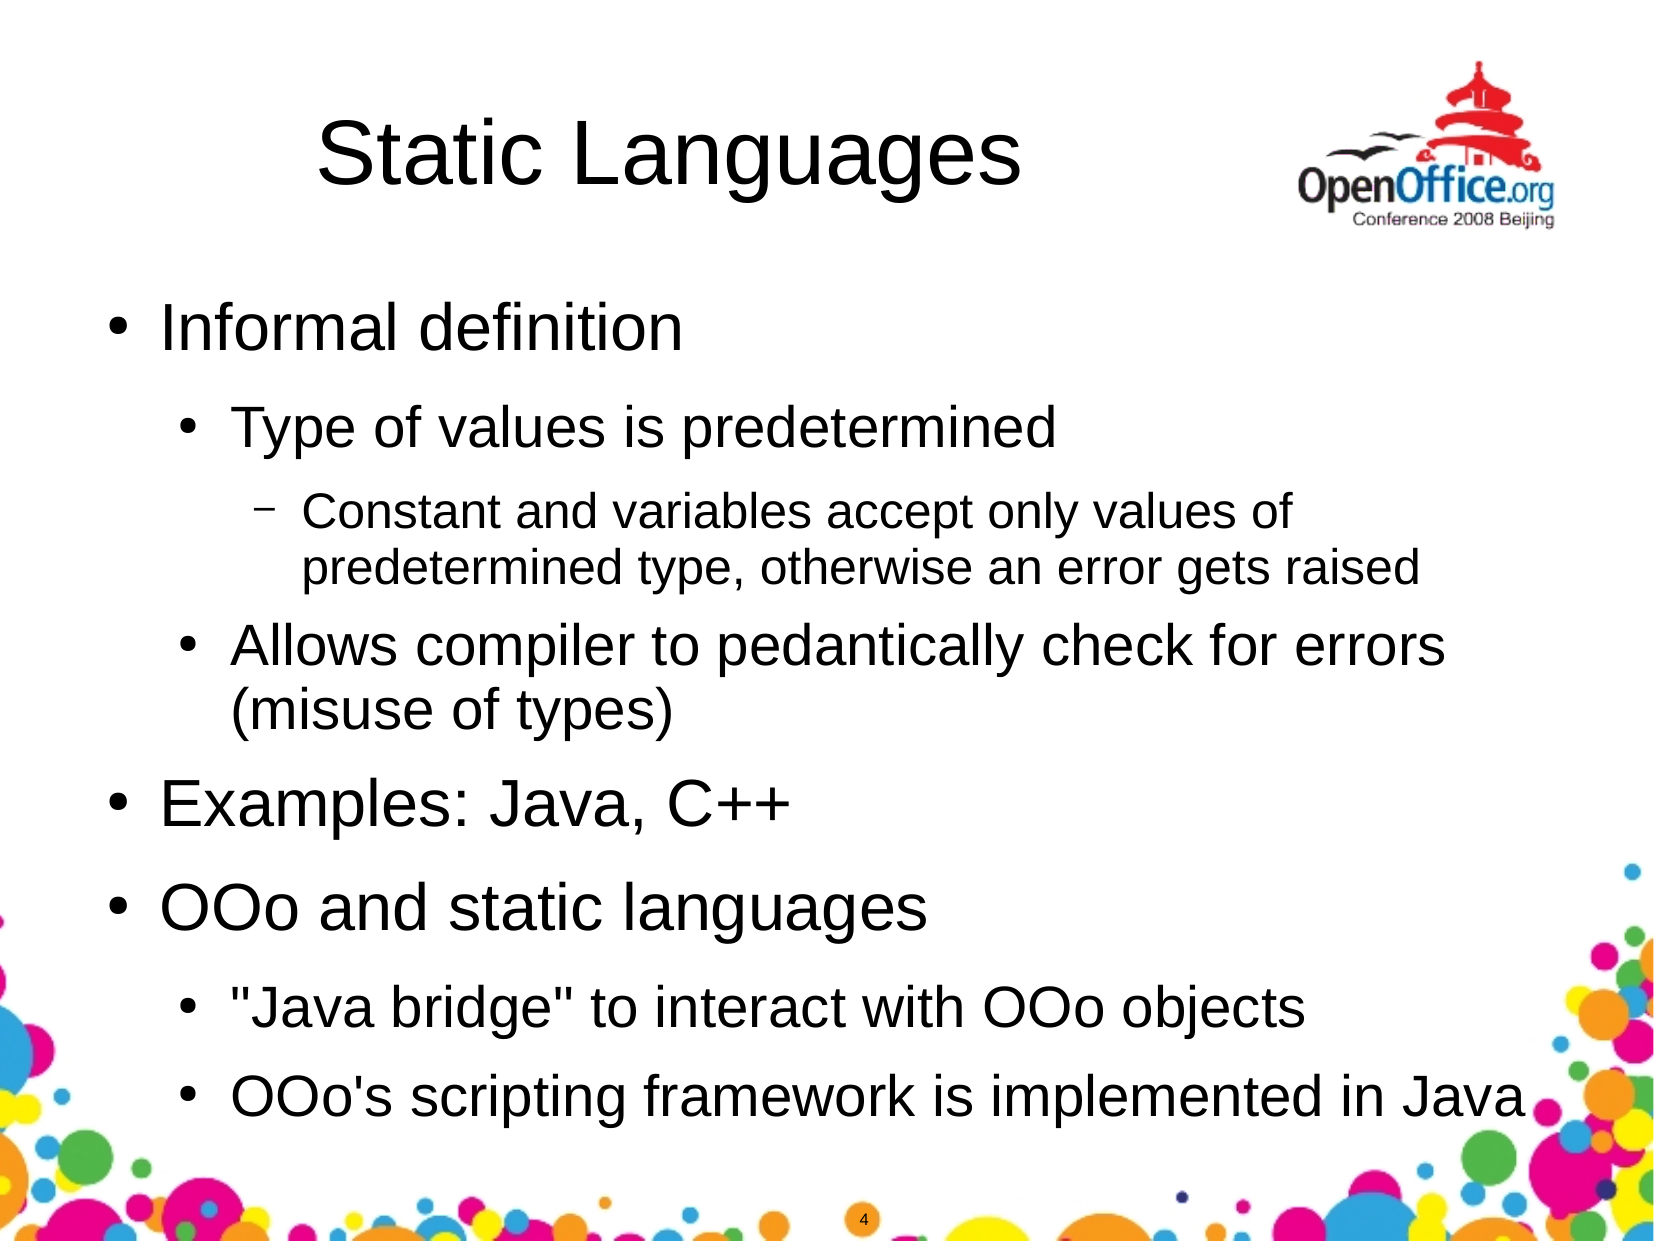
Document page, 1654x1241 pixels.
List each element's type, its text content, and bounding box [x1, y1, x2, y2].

picture [0, 810, 1654, 1241]
title Static Languages [82, 56, 1258, 250]
picture [1285, 51, 1569, 250]
list Informal definition Type of values is predetermined Constant and variables accept only values of predetermined type, otherwise an error gets raised Allows compiler to pedantically check for errors (misuse of types) Examples: Java, C++ OOo and static languages "Java bridge" to interact with OOo objects OOo's scripting framework is implemented in Java [88, 290, 1577, 1128]
